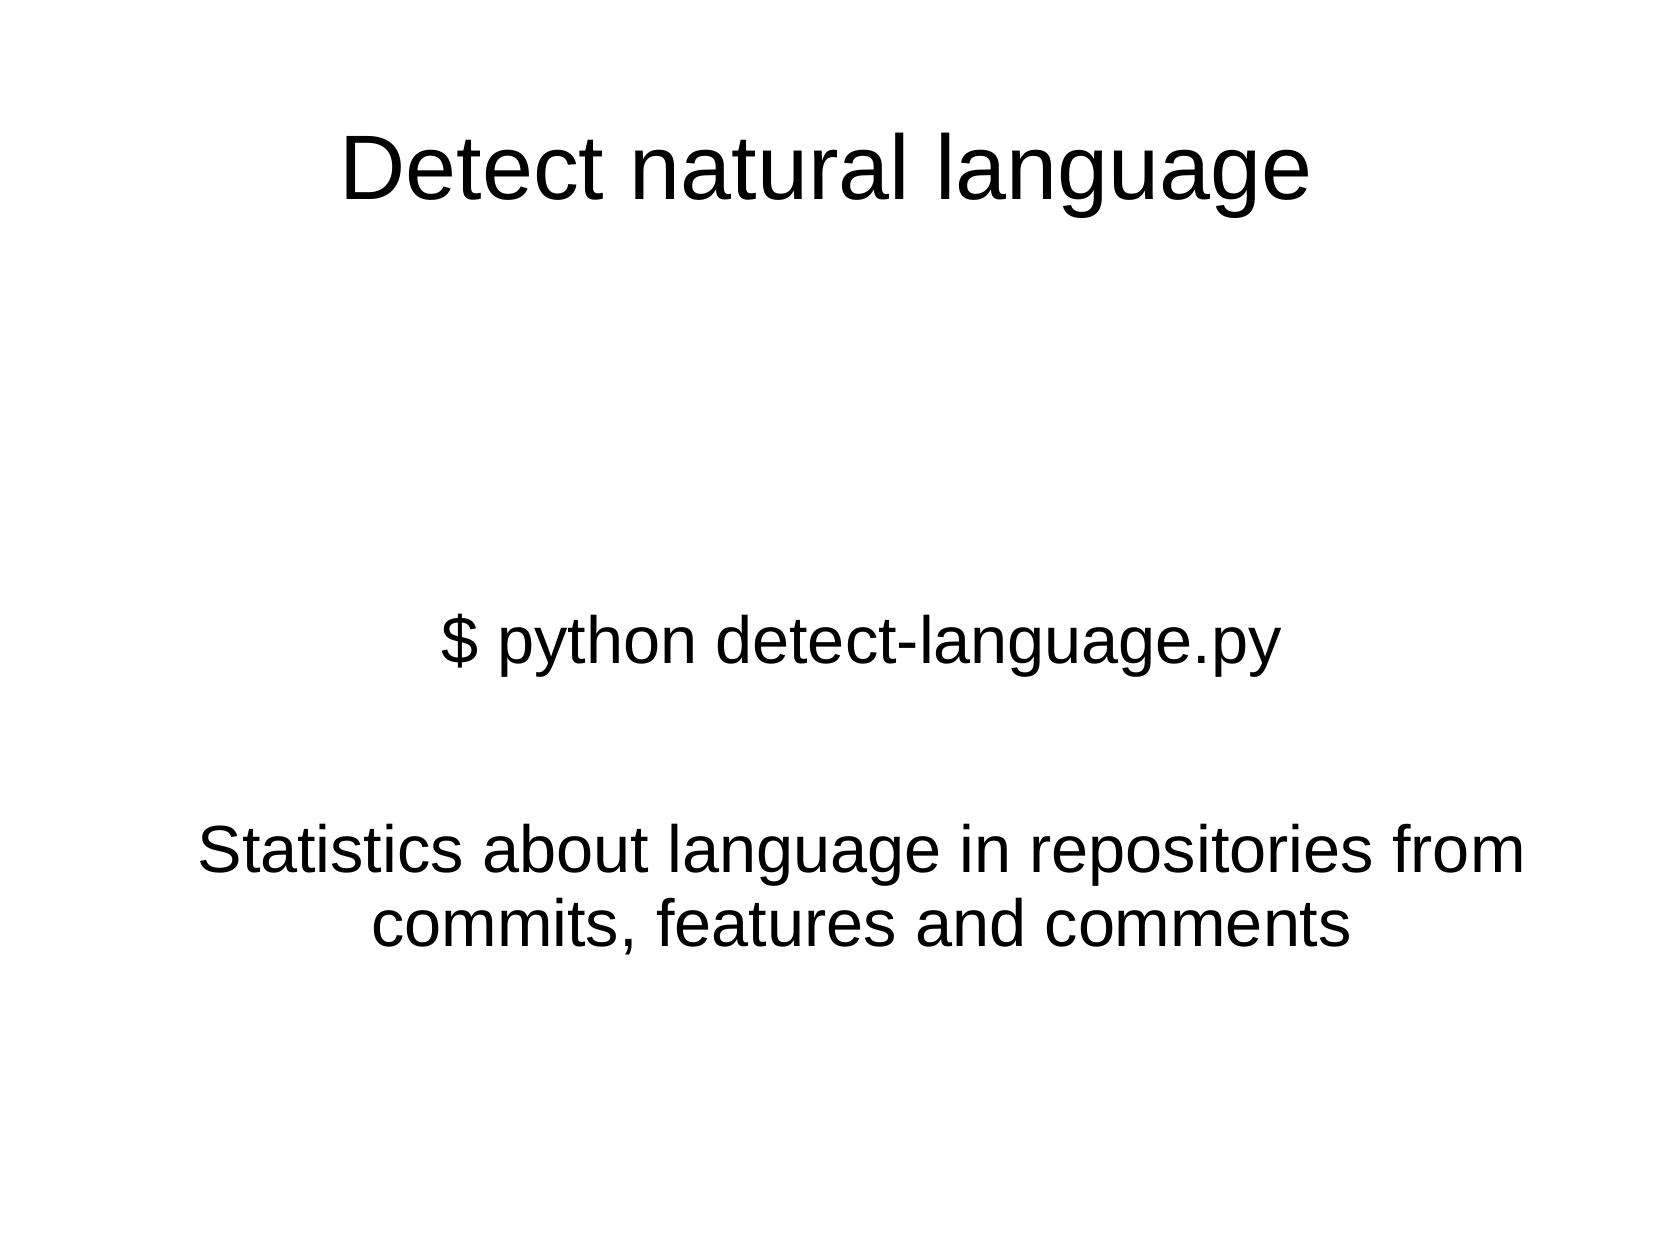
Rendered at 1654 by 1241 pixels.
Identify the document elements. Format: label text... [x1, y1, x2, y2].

list $ python detect-language.py Statistics about language in repositories from commits, features and comments [82, 290, 1571, 1010]
title Detect natural language [82, 64, 1571, 272]
